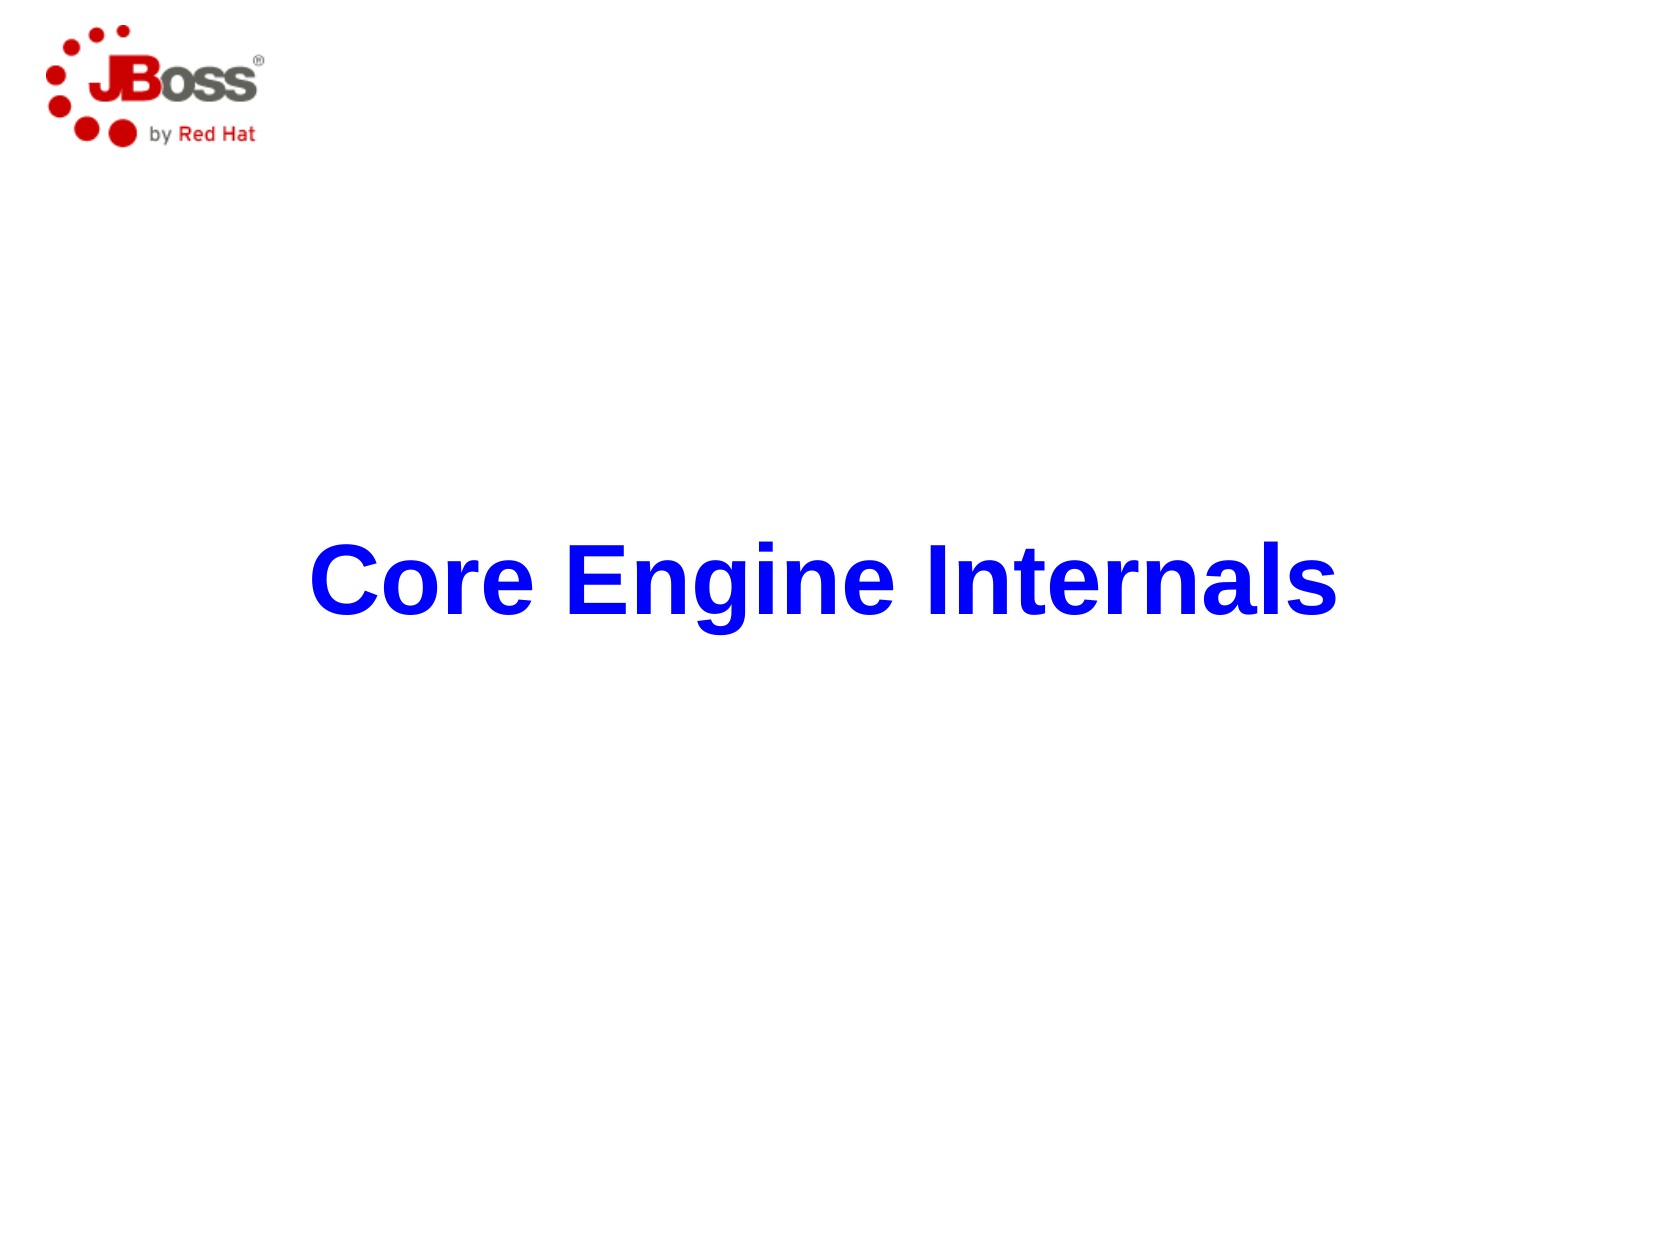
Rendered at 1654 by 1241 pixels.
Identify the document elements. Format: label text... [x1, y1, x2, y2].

picture [46, 25, 266, 149]
subtitle Core Engine Internals [75, 37, 1576, 1125]
